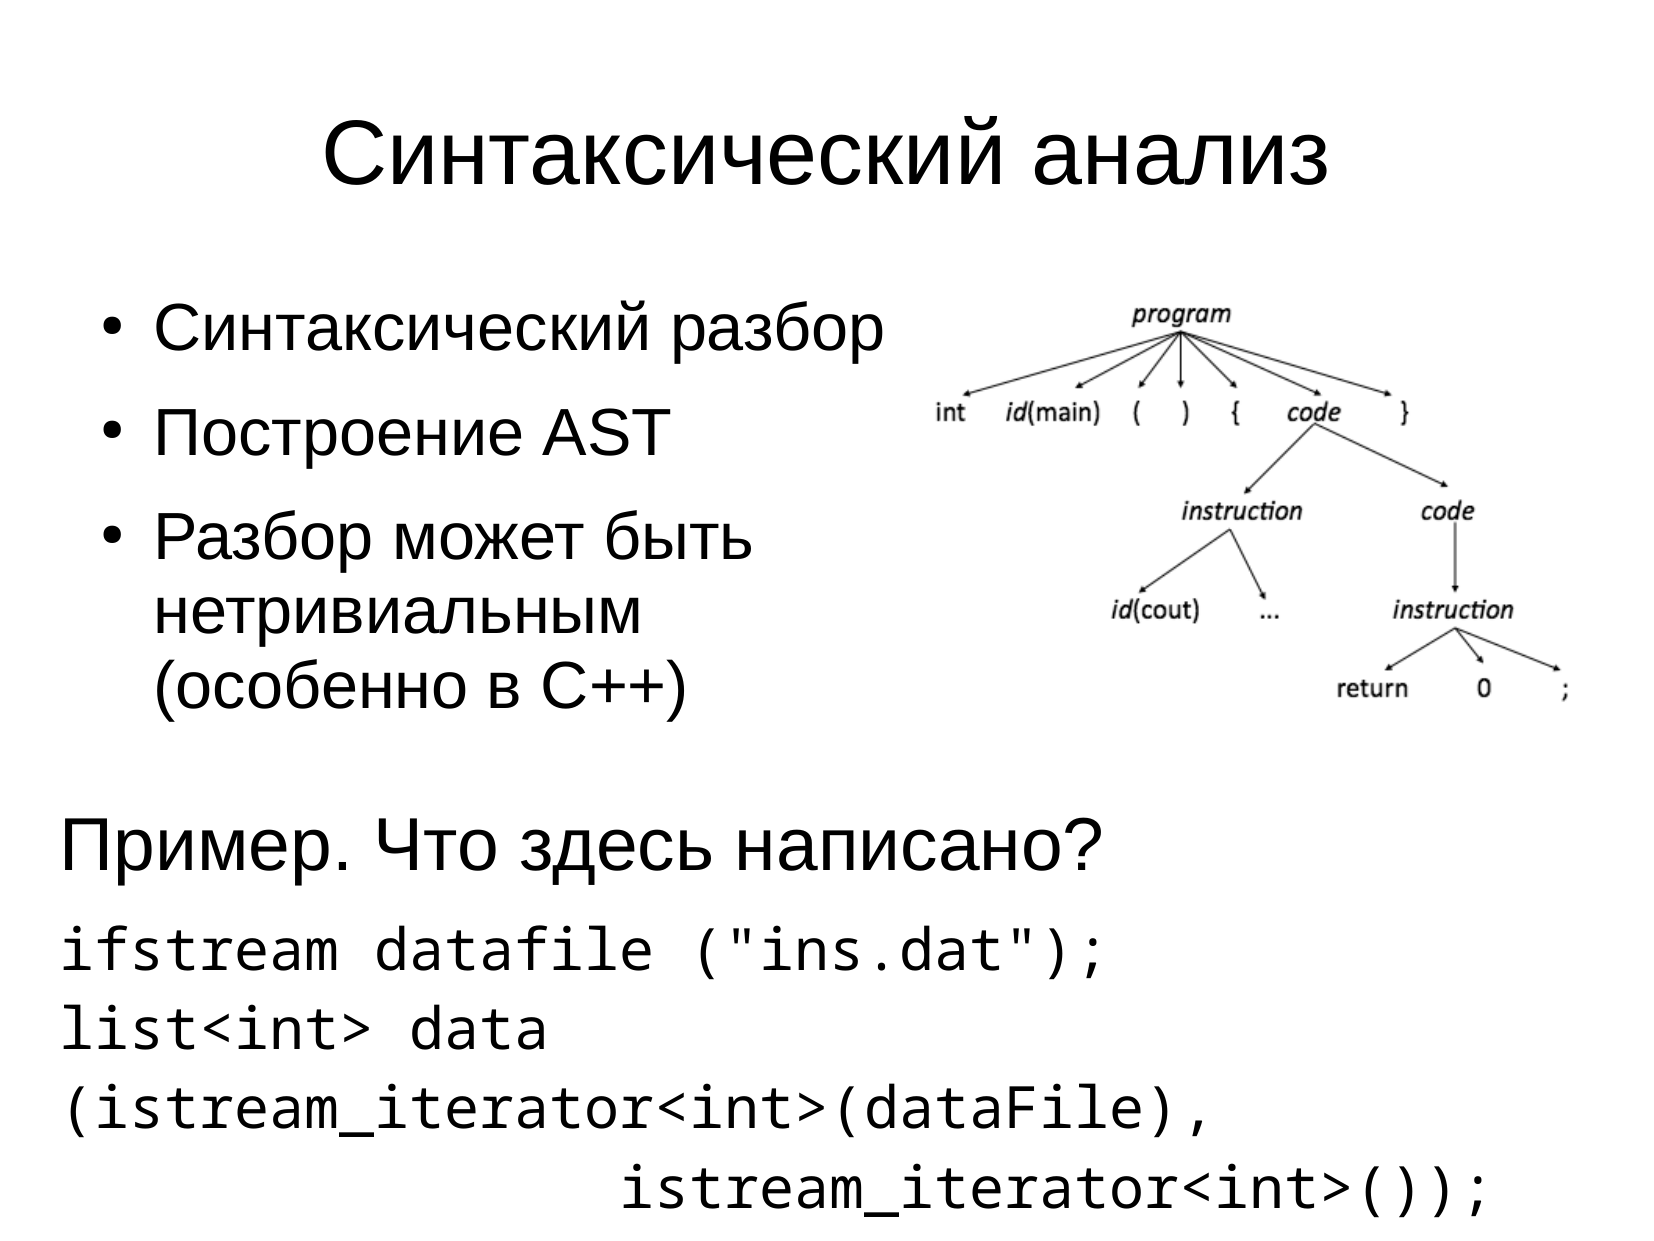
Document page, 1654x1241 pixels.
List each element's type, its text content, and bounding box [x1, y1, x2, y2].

picture [930, 299, 1579, 713]
title Синтаксический анализ [82, 49, 1571, 257]
text_box ifstream datafile ("ins.dat"); list<int> data (istream_iterator<int>(dataFile), istream_iterator<int>()); [45, 900, 1621, 1216]
text_box Пример. Что здесь написано? [45, 795, 1186, 894]
list Синтаксический разбор Построение AST Разбор может быть нетривиальным (особенно в C++) [82, 290, 1571, 900]
